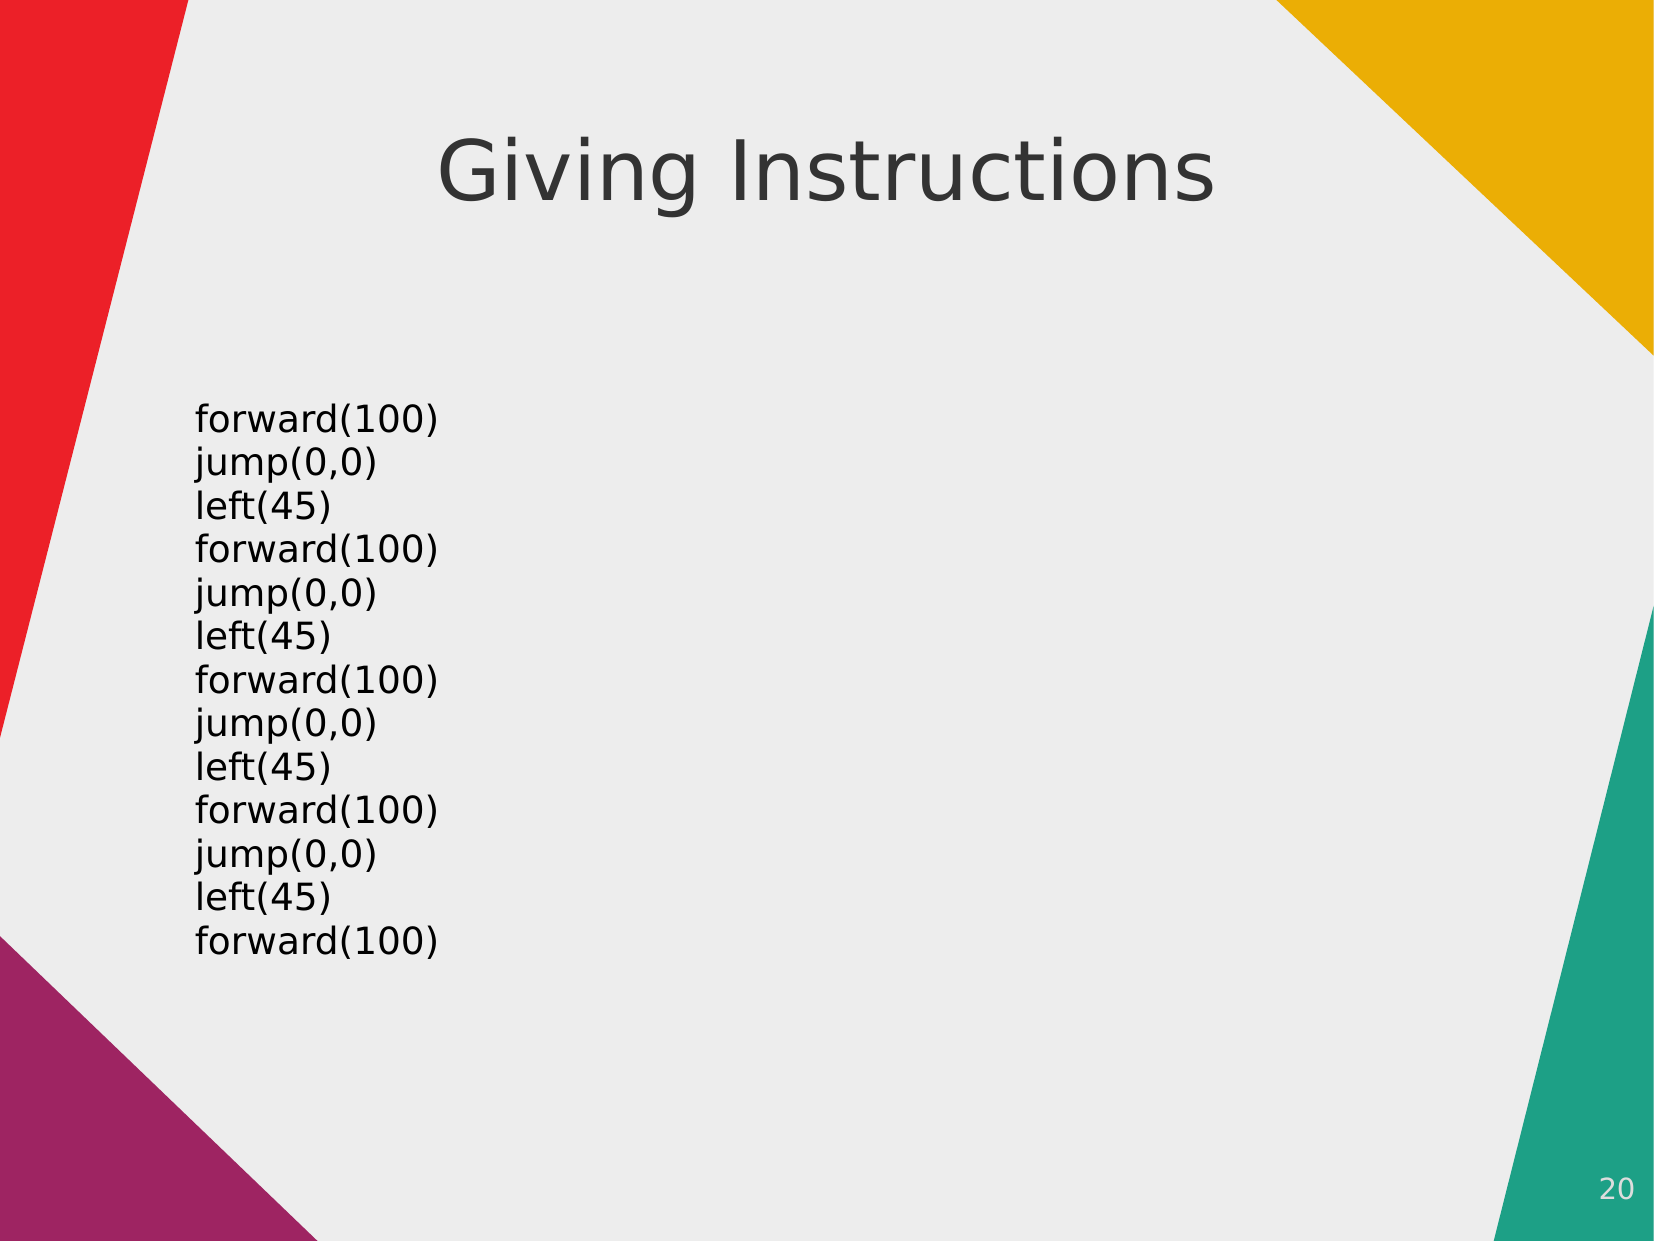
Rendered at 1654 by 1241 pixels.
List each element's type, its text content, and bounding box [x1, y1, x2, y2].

title Giving Instructions [114, 73, 1539, 271]
text_box forward(100) jump(0,0) left(45) forward(100) jump(0,0) left(45) forward(100) jump(0,0) left(45) forward(100) jump(0,0) left(45) forward(100) [180, 390, 466, 971]
